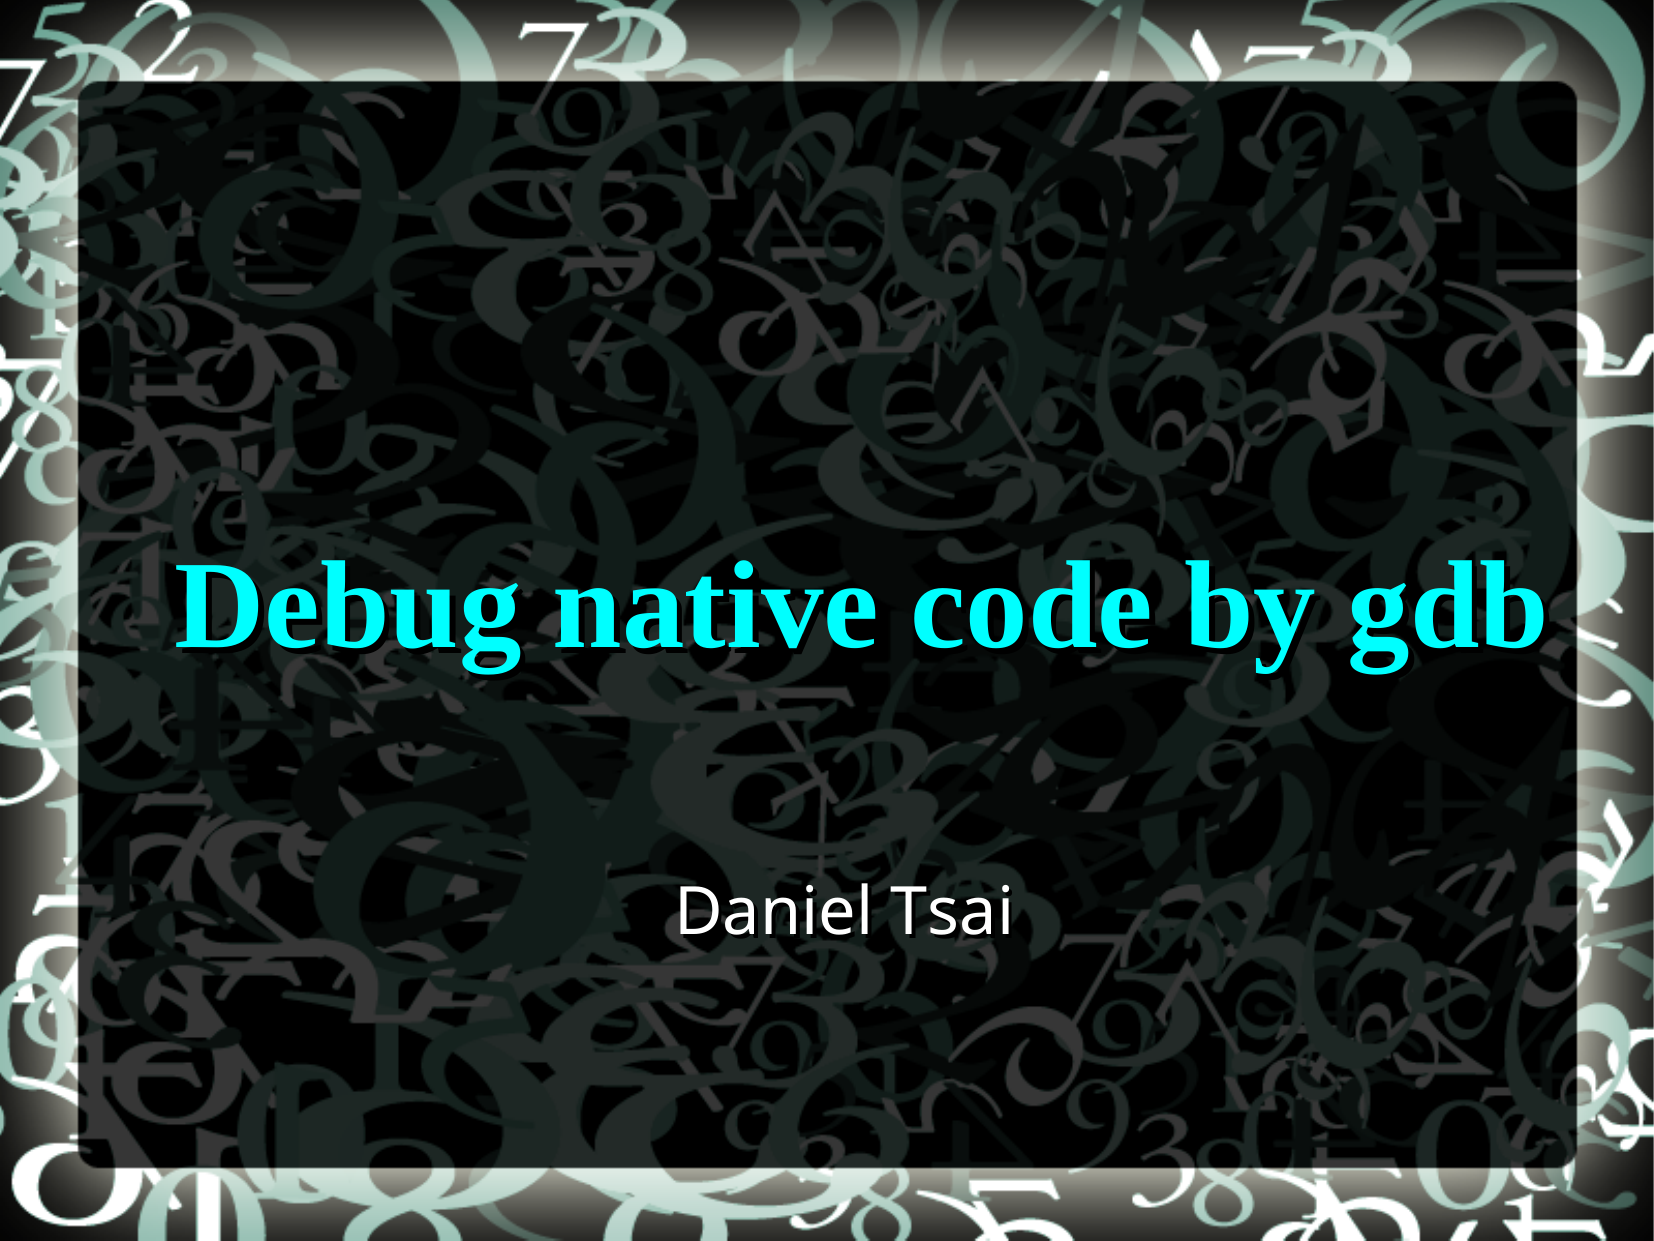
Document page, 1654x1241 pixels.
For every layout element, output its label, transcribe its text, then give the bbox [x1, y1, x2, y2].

title Debug native code by gdb [118, 531, 1607, 680]
subtitle Daniel Tsai [88, 826, 1577, 991]
picture [0, 0, 1654, 1241]
